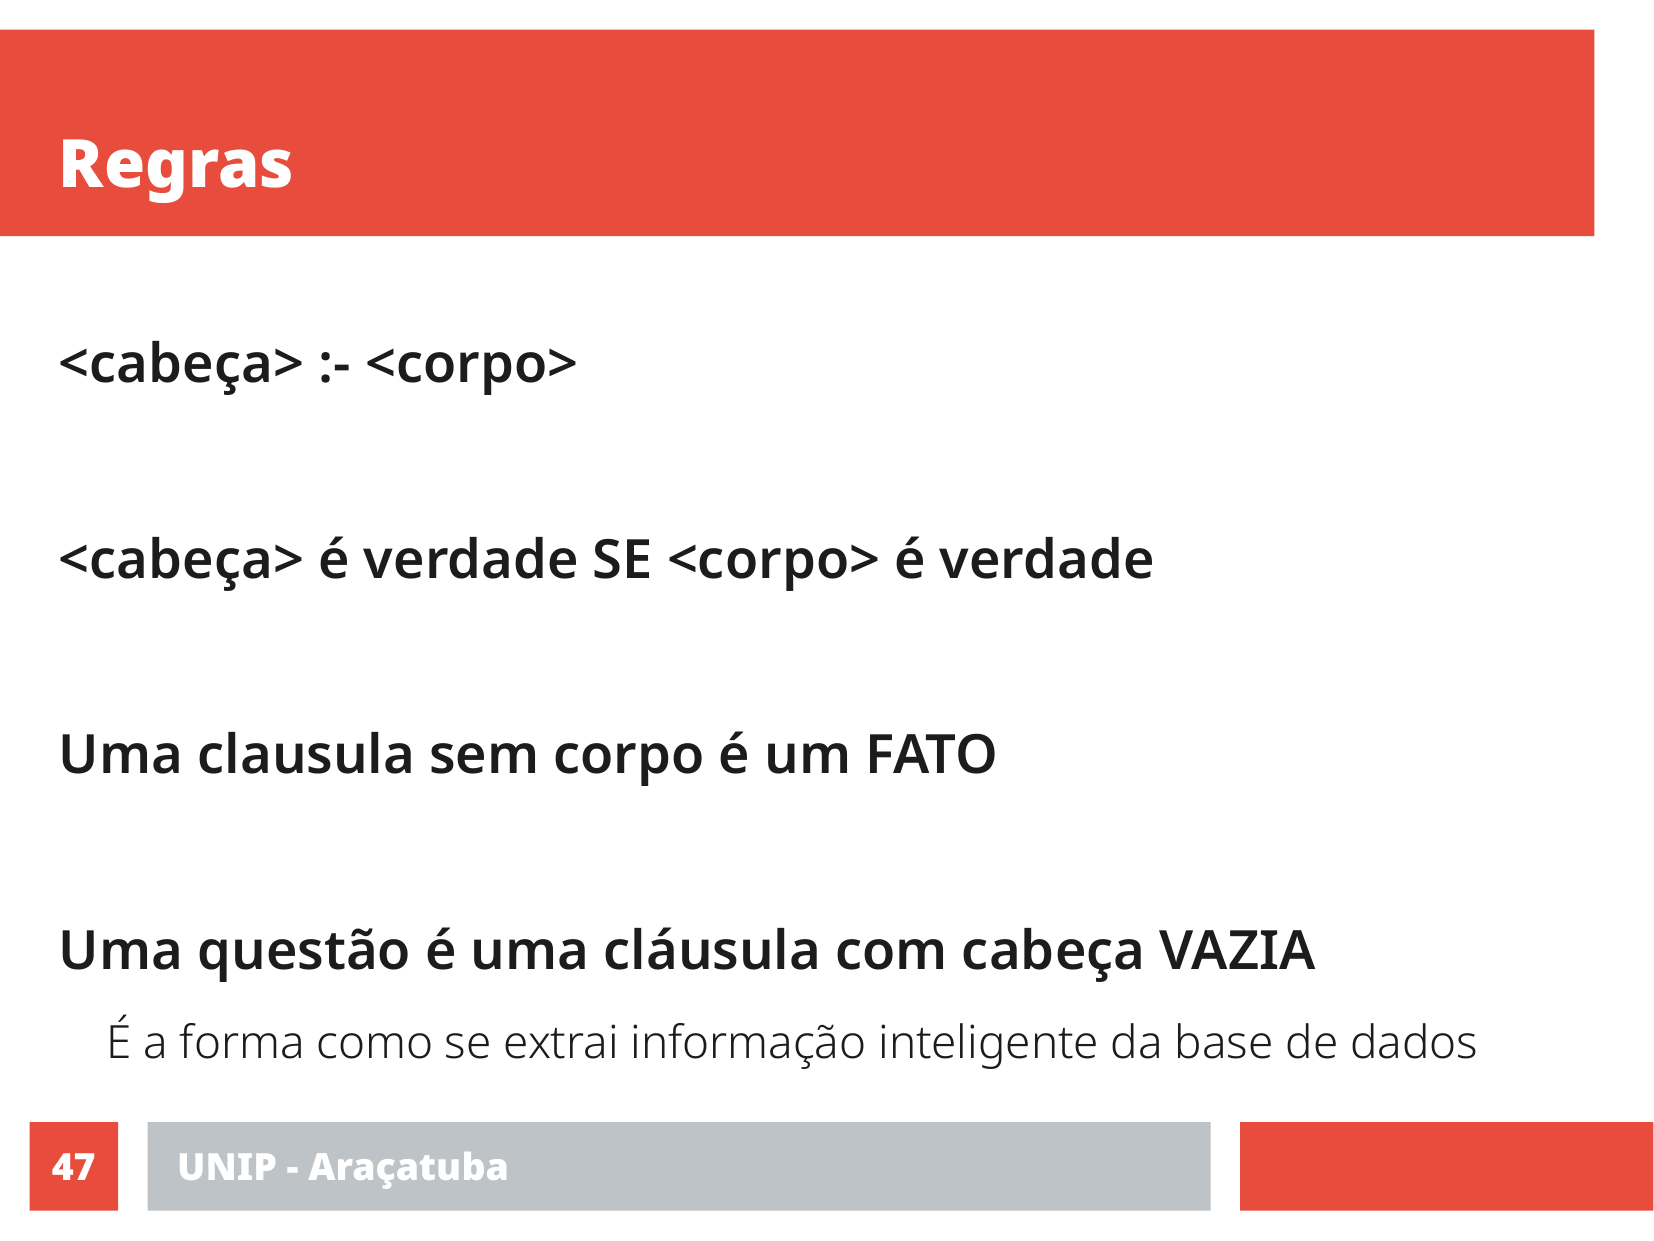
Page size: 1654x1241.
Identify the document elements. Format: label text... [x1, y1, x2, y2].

list <cabeça> :- <corpo> <cabeça> é verdade SE <corpo> é verdade Uma clausula sem corpo é um FATO Uma questão é uma cláusula com cabeça VAZIA É a forma como se extrai informação inteligente da base de dados [59, 324, 1565, 1093]
title Regras [59, 59, 1595, 207]
